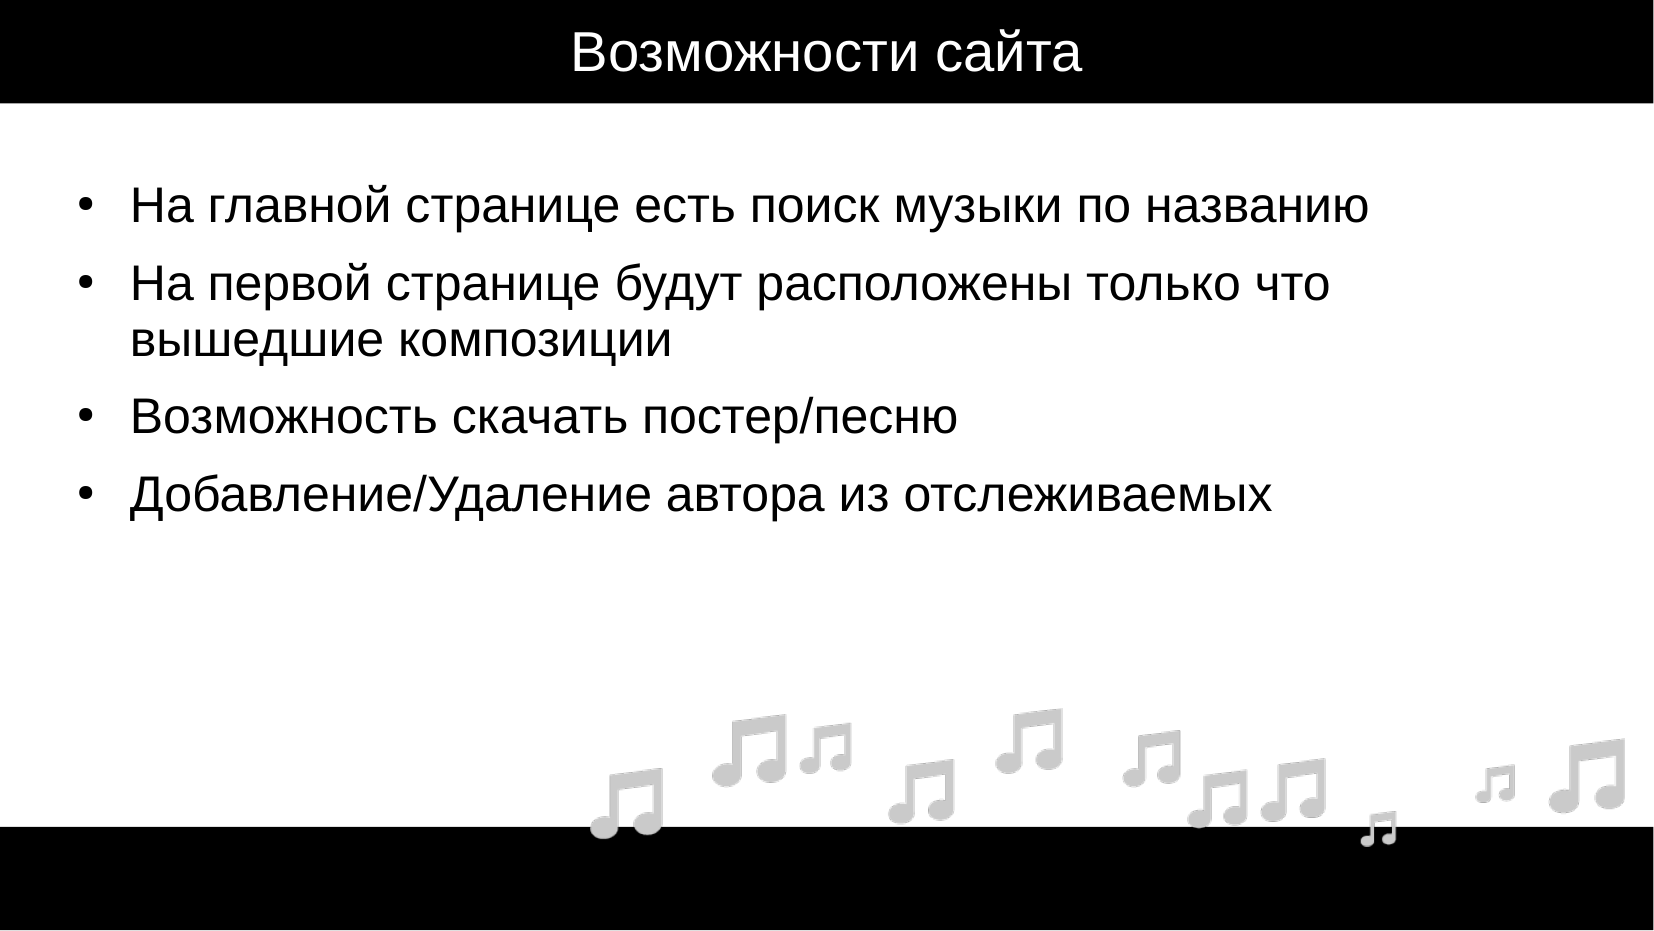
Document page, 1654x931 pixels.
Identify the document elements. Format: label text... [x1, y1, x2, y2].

title Возможности сайта [59, 6, 1595, 98]
list На главной странице есть поиск музыки по названию На первой странице будут расположены только что вышедшие композиции Возможность скачать постер/песню Добавление/Удаление автора из отслеживаемых [59, 177, 1595, 768]
